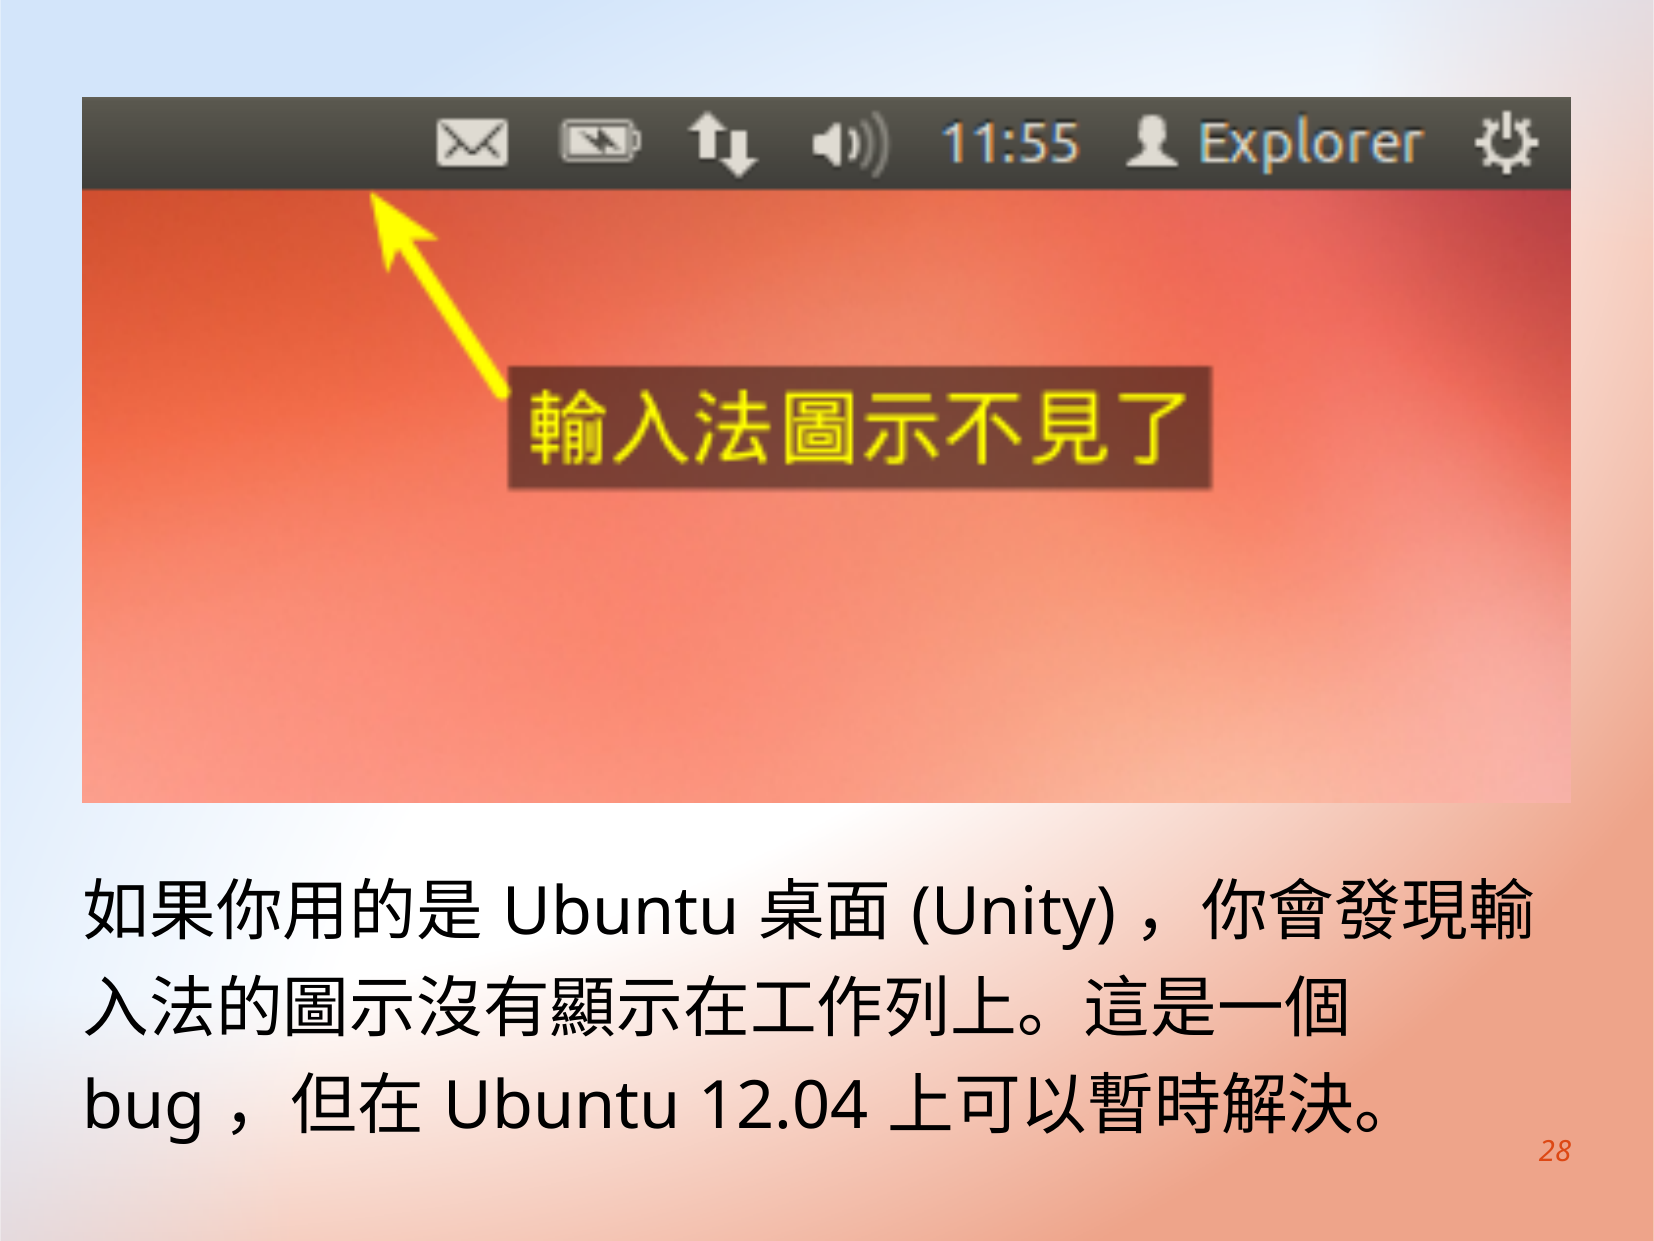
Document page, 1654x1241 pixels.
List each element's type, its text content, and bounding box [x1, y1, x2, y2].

picture [0, 0, 1654, 1241]
list 如果你用的是Ubuntu桌面(Unity)，你會發現輸入法的圖示沒有顯示在工作列上。這是一個bug，但在Ubuntu 12.04上可以暫時解決。 [82, 857, 1571, 1201]
